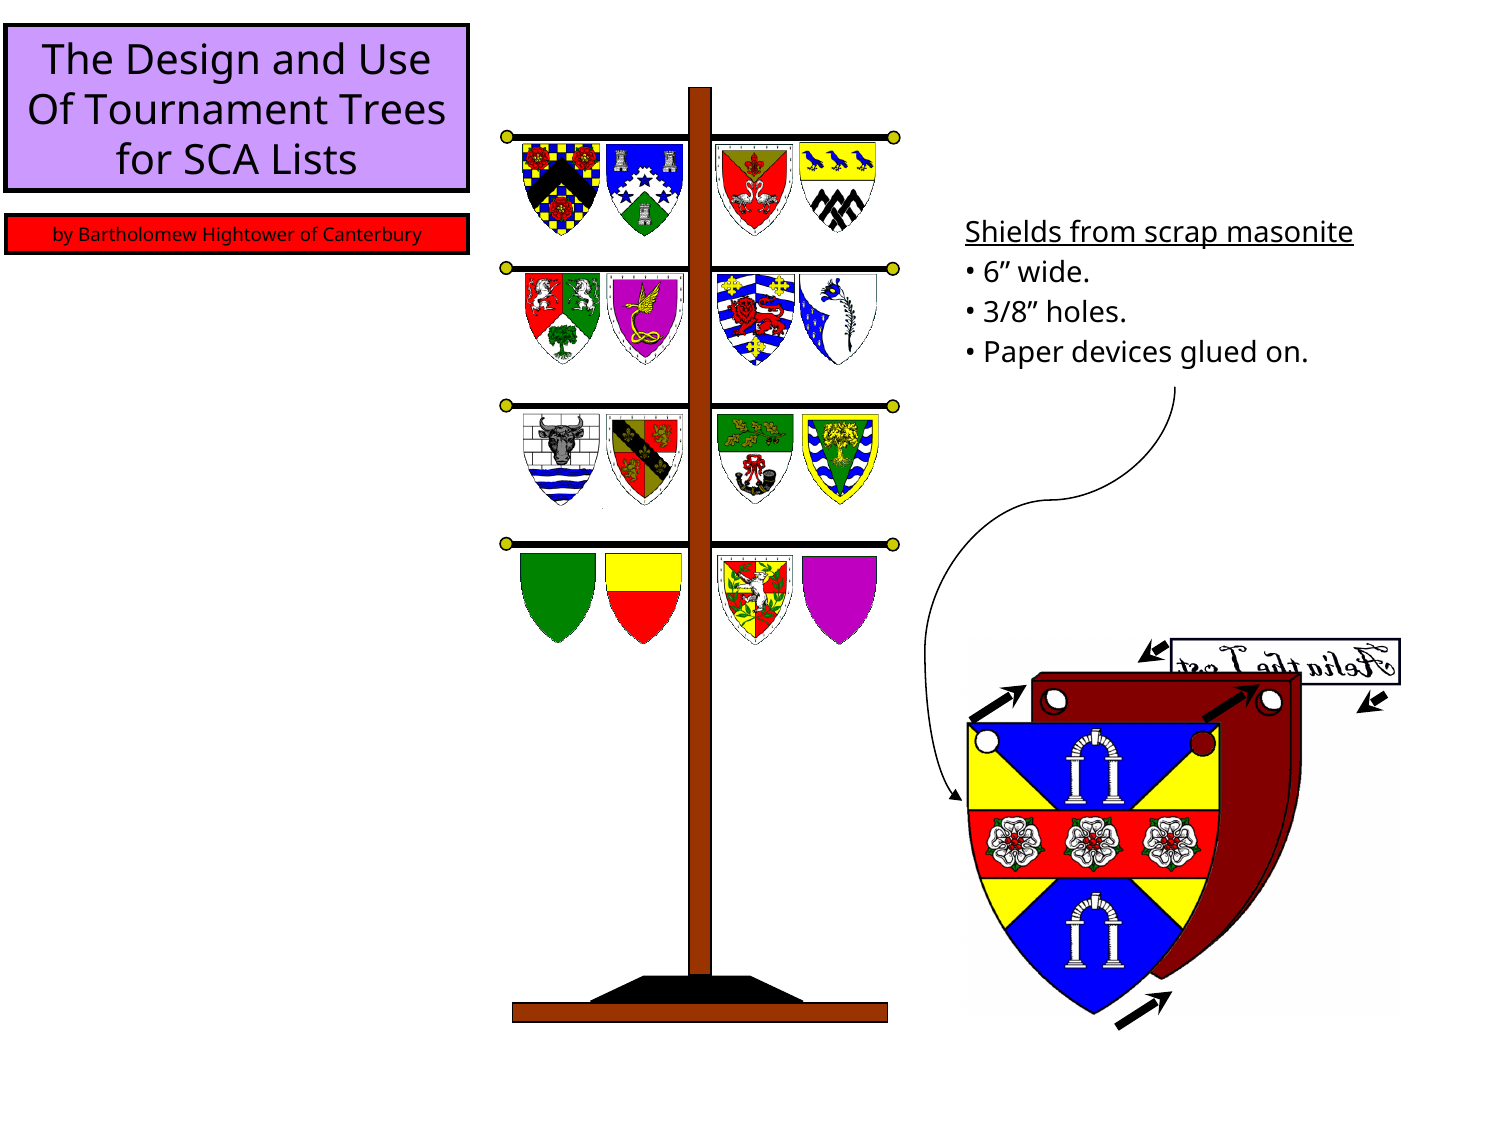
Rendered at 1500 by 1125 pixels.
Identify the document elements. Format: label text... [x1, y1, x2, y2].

text_box [500, 537, 513, 551]
text_box [886, 538, 900, 551]
picture [518, 409, 687, 511]
text_box The Design and Use Of Tournament Trees for SCA Lists [5, 24, 468, 191]
picture [713, 272, 880, 372]
text_box [500, 399, 513, 412]
picture [962, 637, 1401, 1018]
text_box [500, 261, 513, 275]
text_box [590, 87, 804, 1002]
picture [513, 548, 688, 650]
text_box by Bartholomew Hightower of Canterbury [5, 214, 469, 253]
picture [711, 549, 883, 651]
picture [712, 141, 882, 241]
text_box [512, 1003, 888, 1022]
picture [711, 409, 884, 510]
text_box [887, 131, 900, 144]
text_box [886, 262, 900, 276]
text_box [500, 130, 514, 144]
text_box [886, 400, 900, 413]
picture [516, 141, 688, 239]
text_box Shields from scrap masonite 6” wide. 3/8” holes. Paper devices glued on. [950, 199, 1370, 377]
picture [521, 272, 688, 370]
